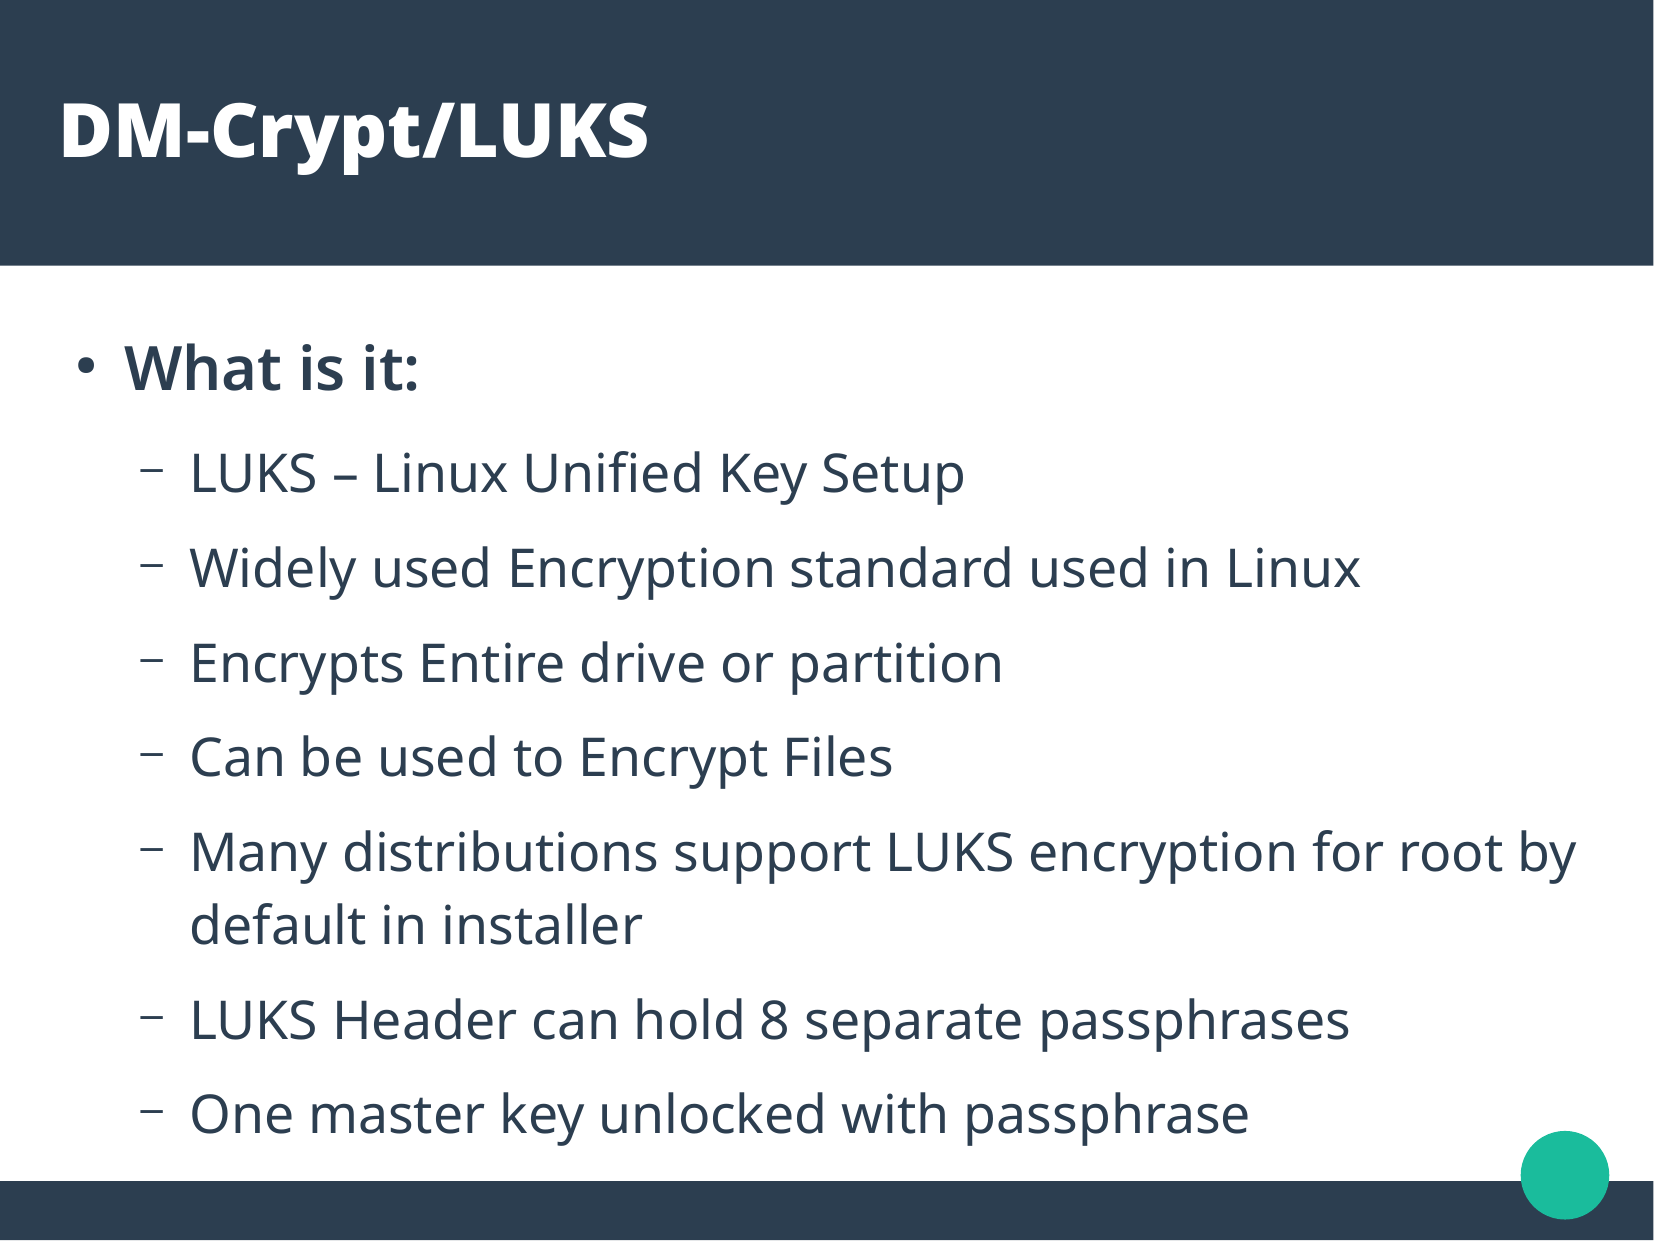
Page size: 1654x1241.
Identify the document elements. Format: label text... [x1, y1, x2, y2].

list What is it: LUKS – Linux Unified Key Setup Widely used Encryption standard used in Linux Encrypts Entire drive or partition Can be used to Encrypt Files Many distributions support LUKS encryption for root by default in installer LUKS Header can hold 8 separate passphrases One master key unlocked with passphrase [59, 324, 1595, 1152]
title DM-Crypt/LUKS [59, 49, 1595, 207]
